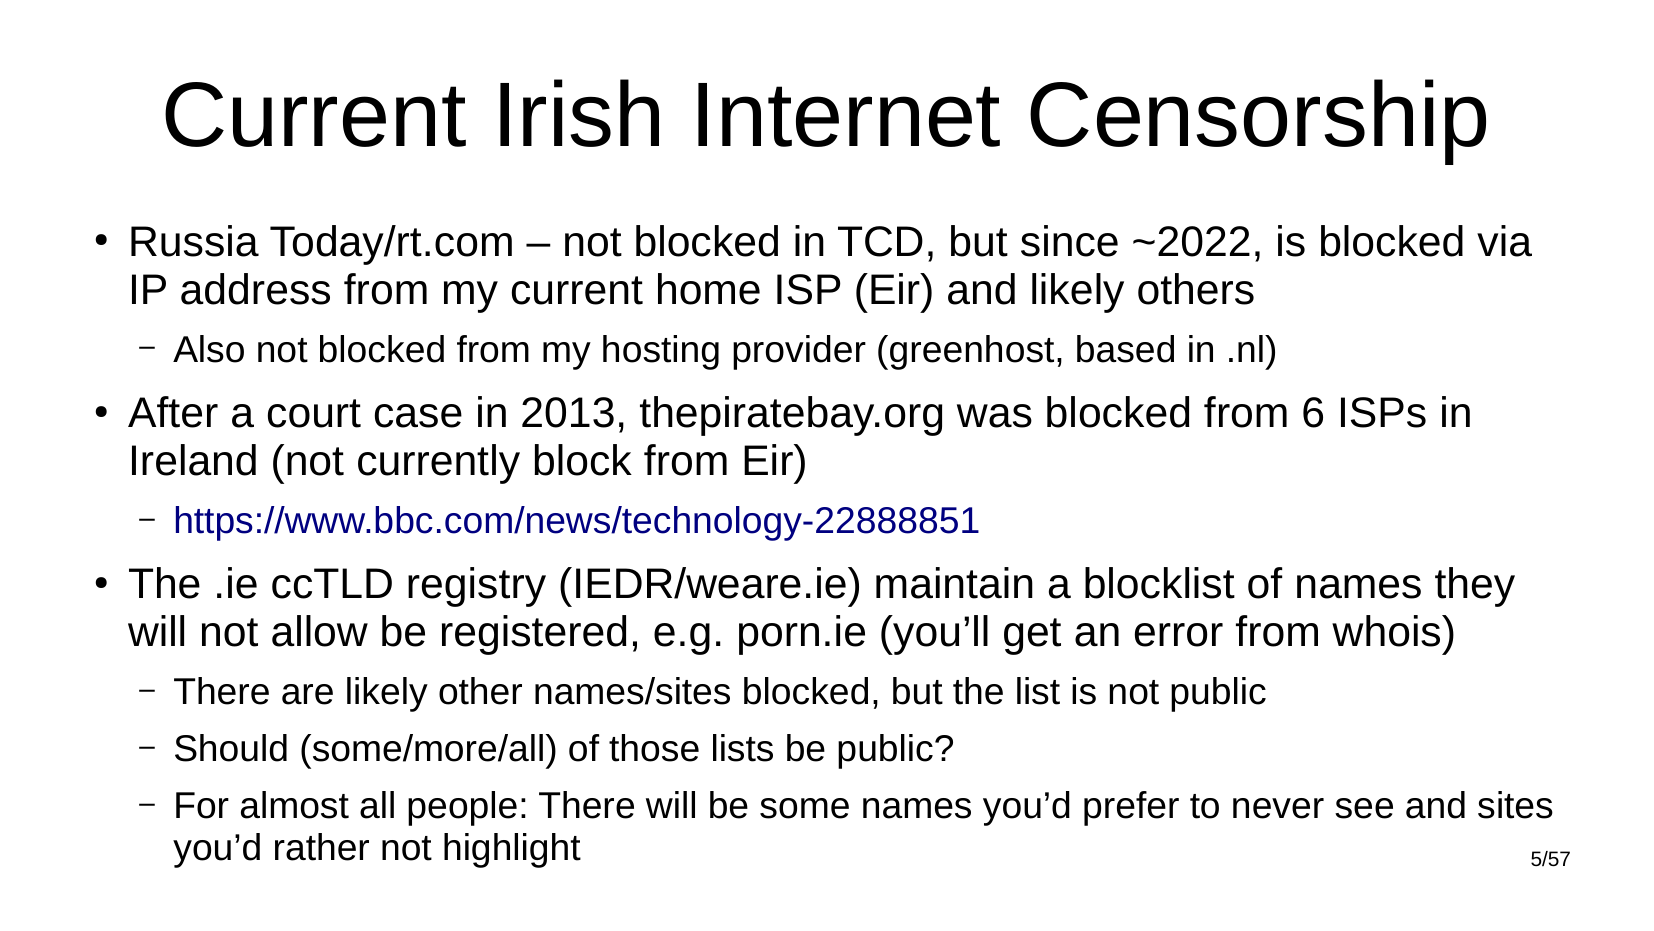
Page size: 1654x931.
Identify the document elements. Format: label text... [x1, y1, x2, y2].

title Current Irish Internet Censorship [82, 37, 1571, 193]
list Russia Today/rt.com – not blocked in TCD, but since ~2022, is blocked via IP address from my current home ISP (Eir) and likely others Also not blocked from my hosting provider (greenhost, based in .nl) After a court case in 2013, thepiratebay.org was blocked from 6 ISPs in Ireland (not currently block from Eir) https://www.bbc.com/news/technology-22888851 The .ie ccTLD registry (IEDR/weare.ie) maintain a blocklist of names they will not allow be registered, e.g. porn.ie (you’ll get an error from whois) There are likely other names/sites blocked, but the list is not public Should (some/more/all) of those lists be public? For almost all people: There will be some names you’d prefer to never see and sites you’d rather not highlight [82, 217, 1571, 875]
